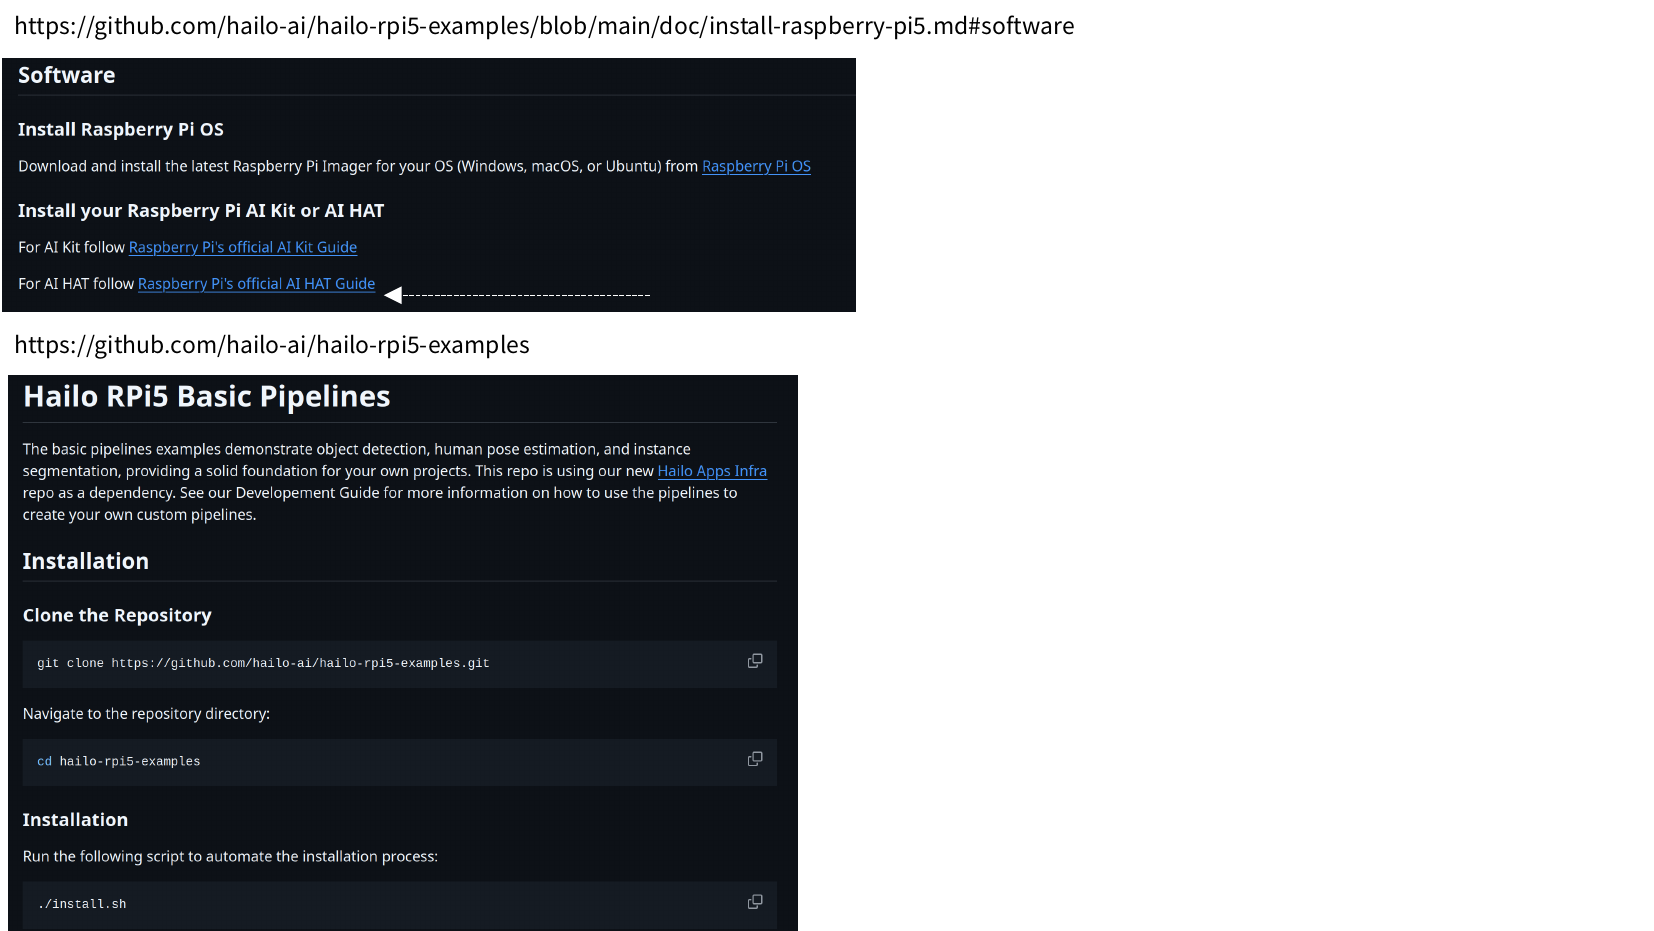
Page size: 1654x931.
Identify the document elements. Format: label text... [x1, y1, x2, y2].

text_box https://github.com/hailo-ai/hailo-rpi5-examples/blob/main/doc/install-raspberry-pi5.md#software [0, 0, 1464, 124]
picture [2, 58, 856, 312]
picture [8, 375, 798, 931]
text_box https://github.com/hailo-ai/hailo-rpi5-examples [0, 319, 1464, 384]
